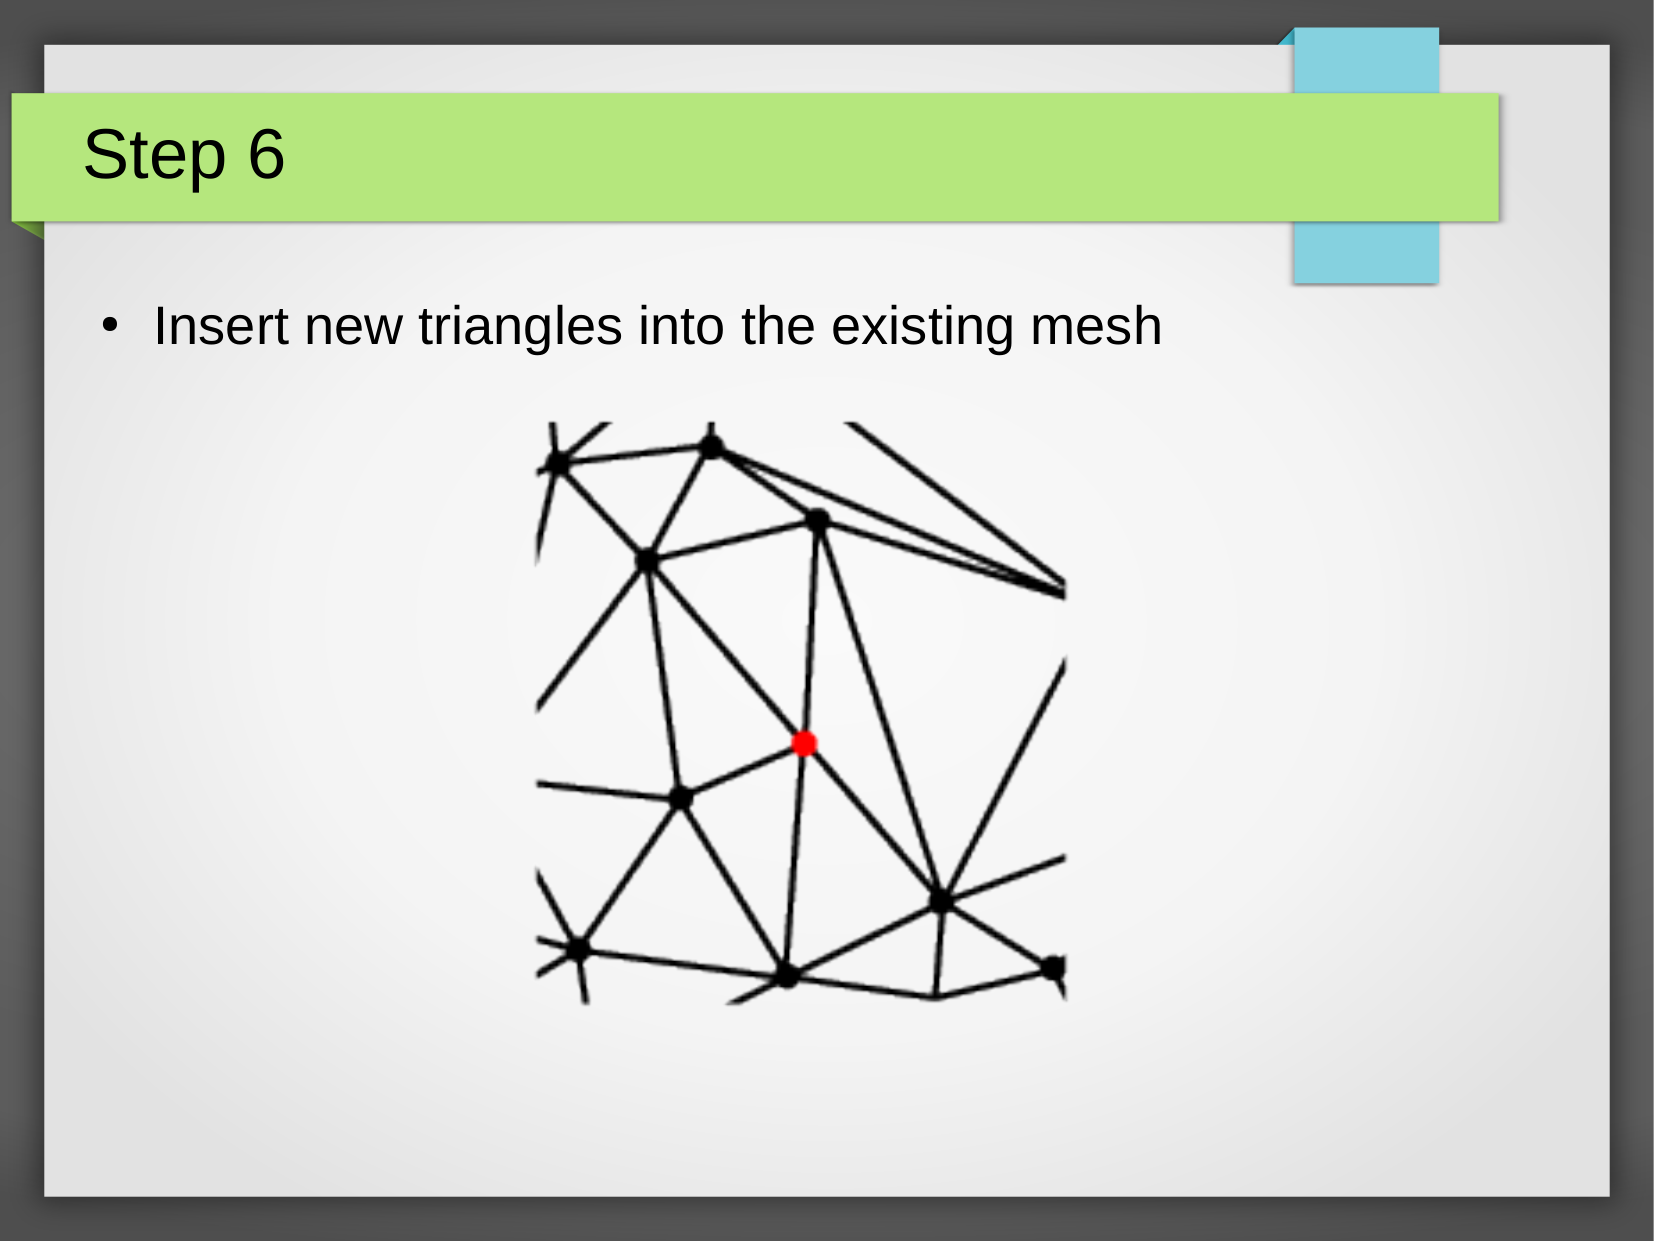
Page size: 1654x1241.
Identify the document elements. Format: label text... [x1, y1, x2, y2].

list Insert new triangles into the existing mesh [82, 295, 1571, 1015]
title Step 6 [82, 94, 1264, 213]
picture [0, 0, 1654, 1241]
